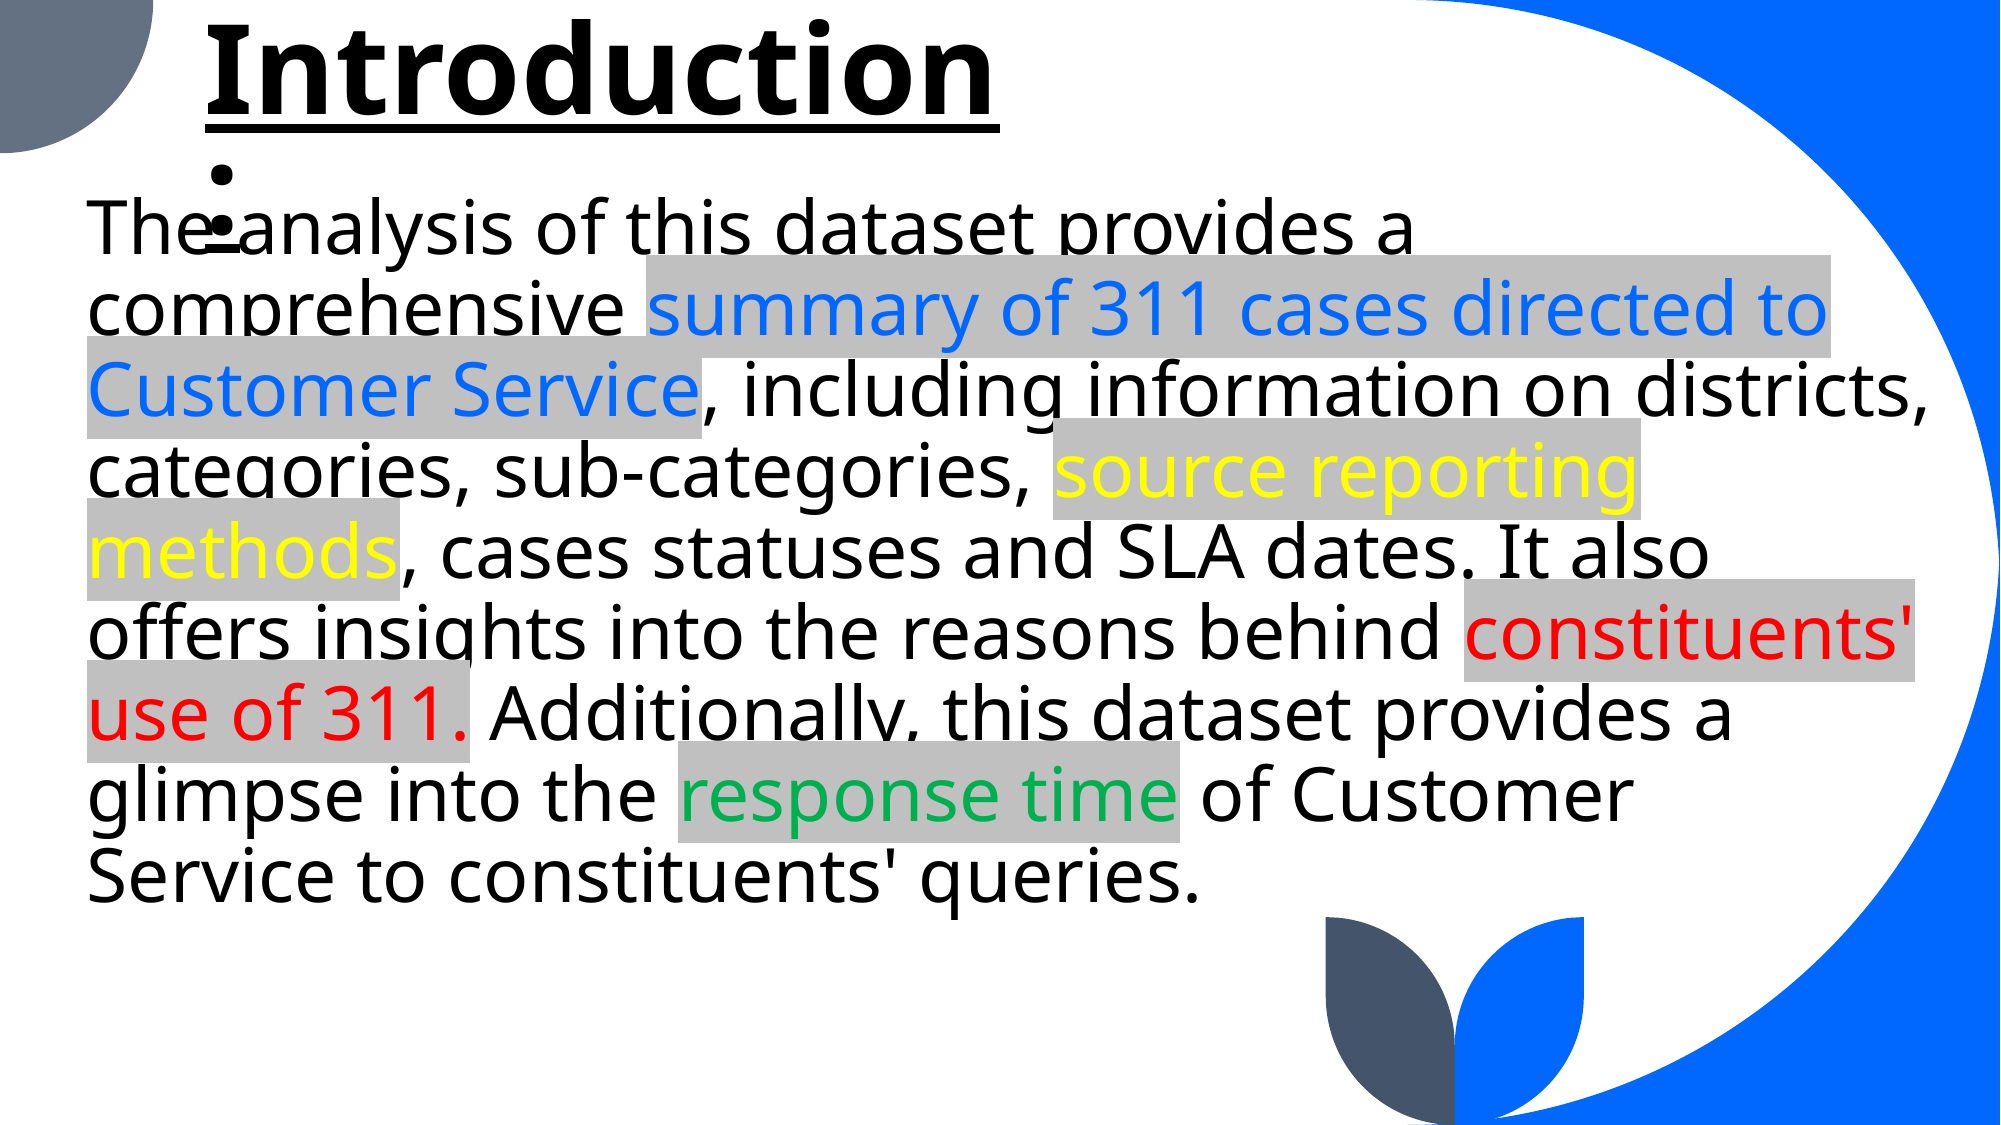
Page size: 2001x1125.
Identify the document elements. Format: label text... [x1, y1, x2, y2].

subtitle The analysis of this dataset provides a comprehensive summary of 311 cases directed to Customer Service, including information on districts, categories, sub-categories, source reporting methods, cases statuses and SLA dates. It also offers insights into the reasons behind constituents' use of 311. Additionally, this dataset provides a glimpse into the response time of Customer Service to constituents' queries. [71, 182, 1952, 1125]
title Introduction: [189, 11, 1030, 182]
